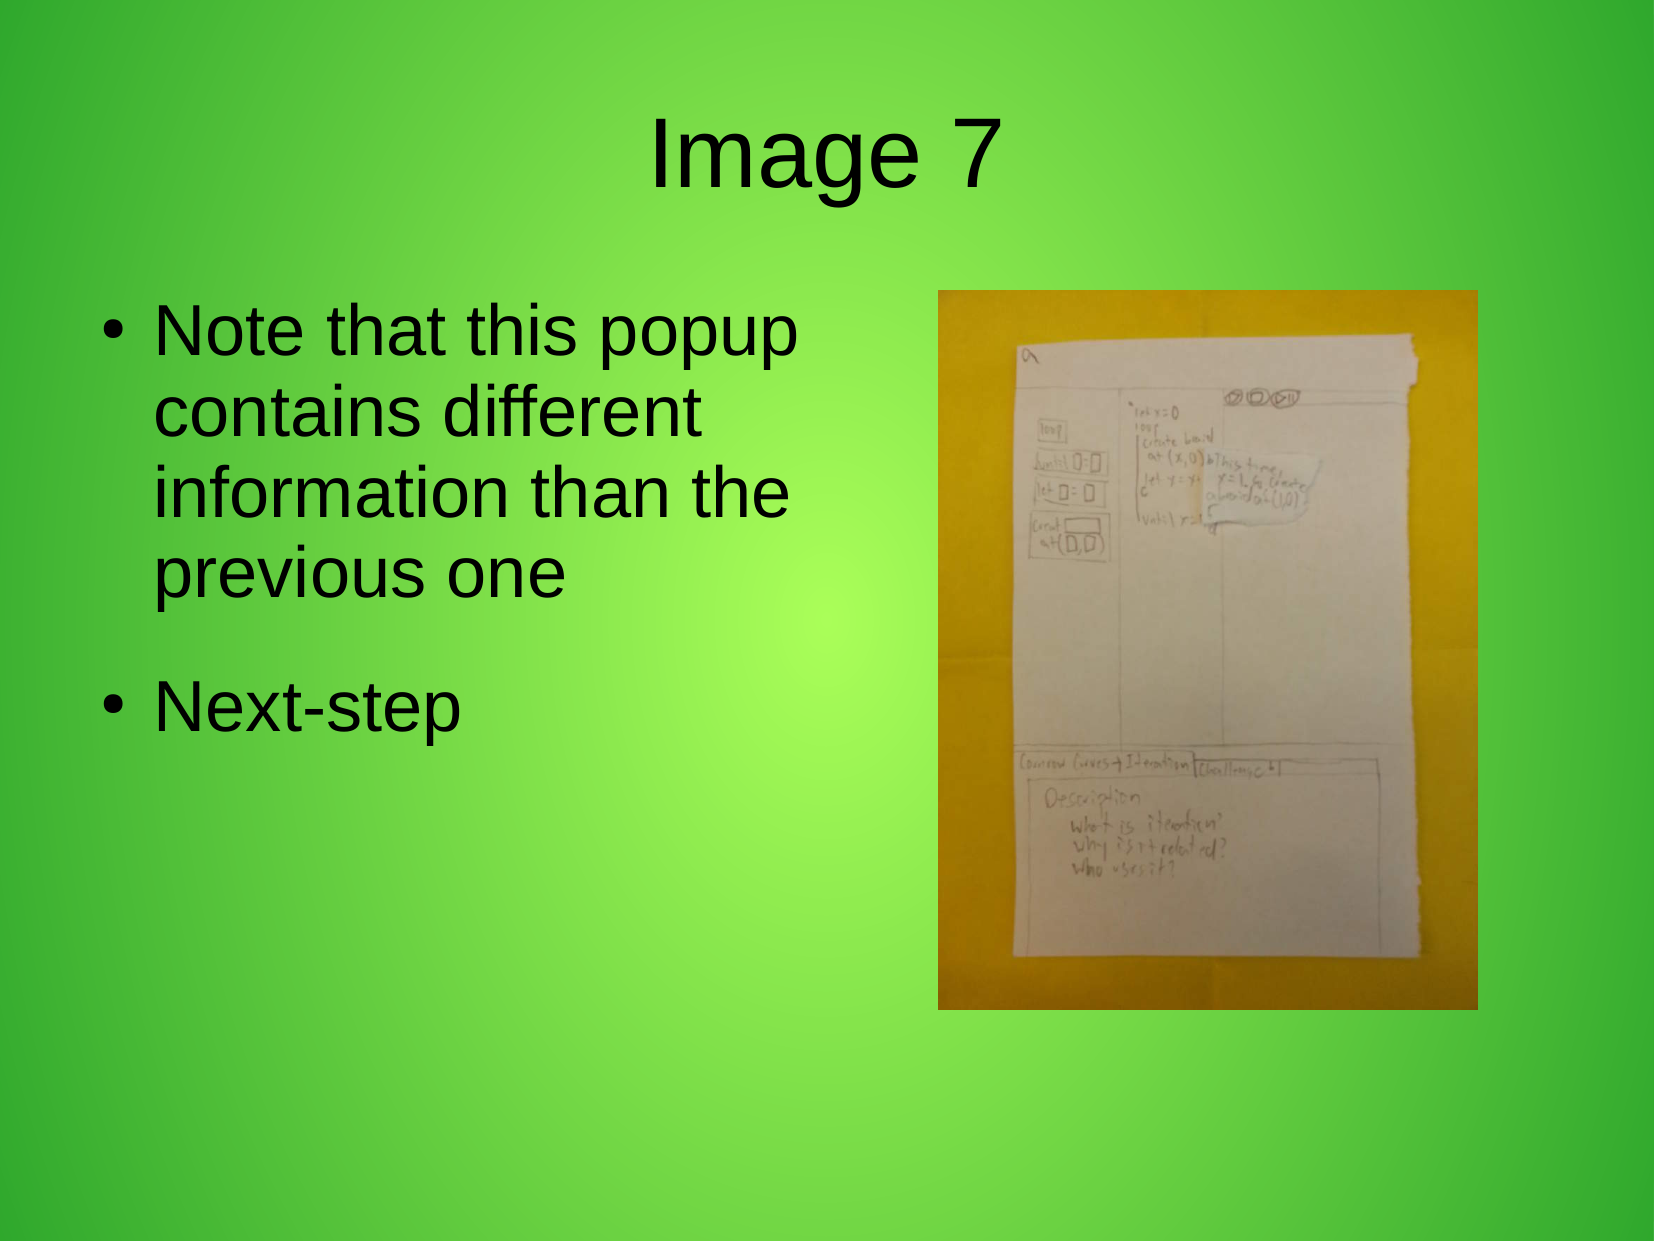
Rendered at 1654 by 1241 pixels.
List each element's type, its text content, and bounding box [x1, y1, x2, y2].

title Image 7 [82, 49, 1571, 257]
picture [938, 290, 1478, 1010]
list Next-step [82, 665, 809, 1009]
list Note that this popup contains different information than the previous one [82, 290, 809, 634]
